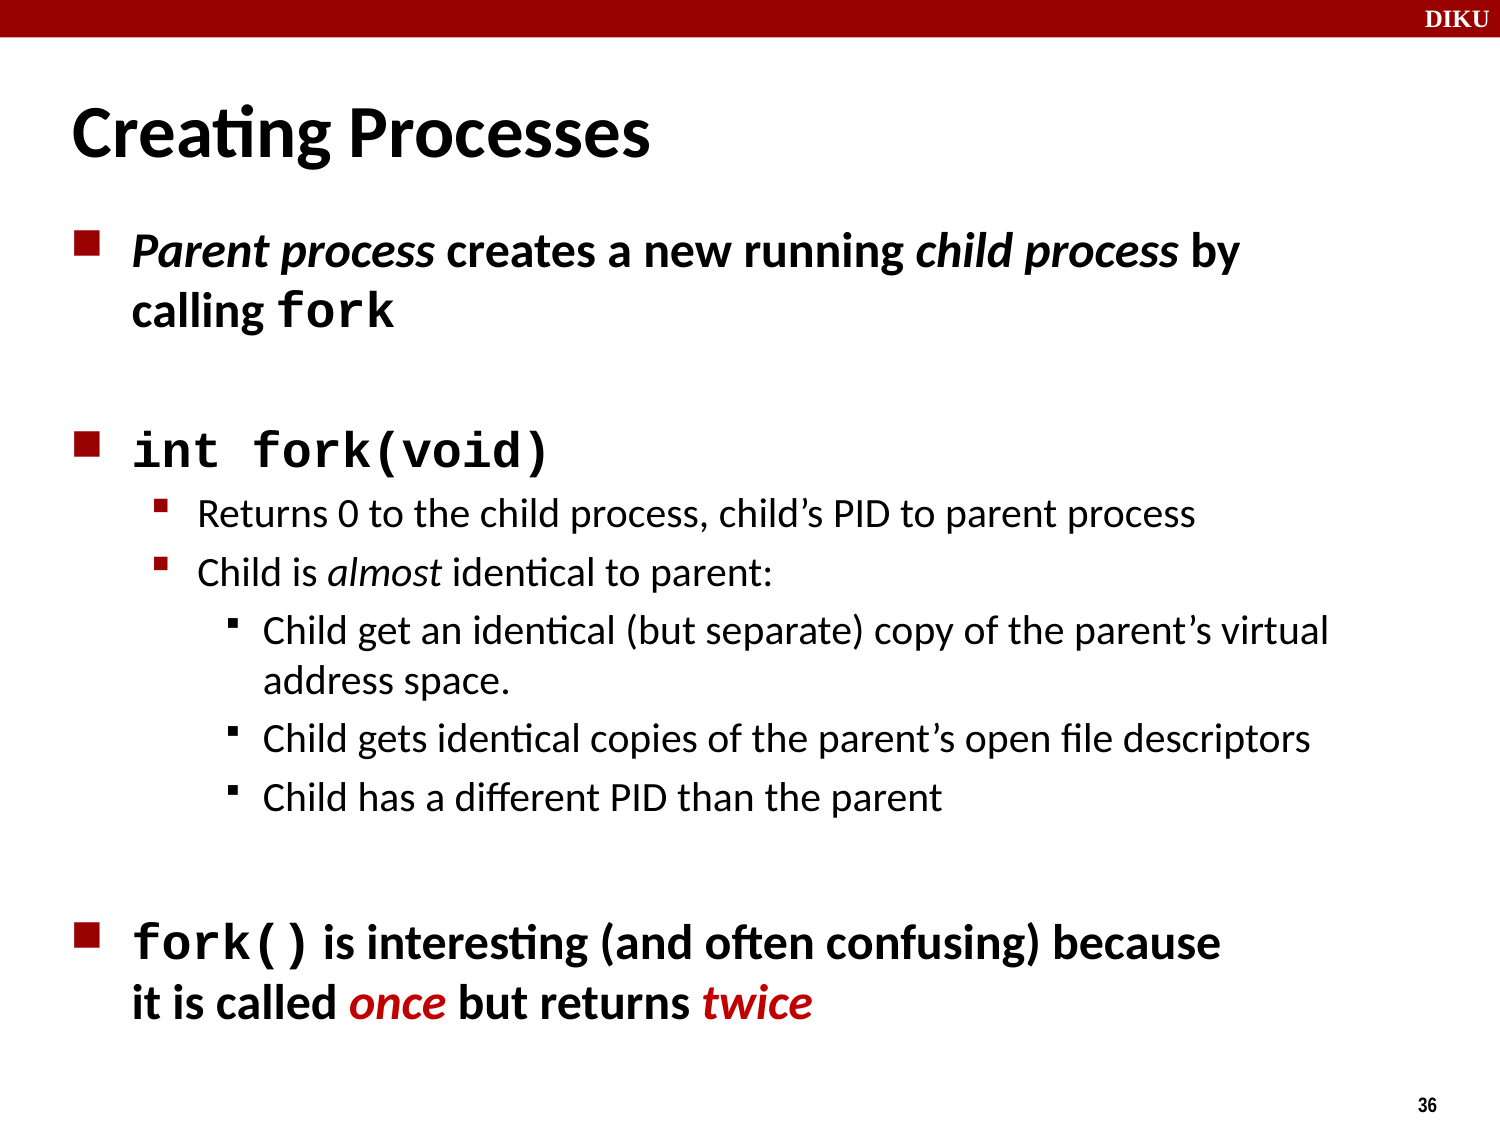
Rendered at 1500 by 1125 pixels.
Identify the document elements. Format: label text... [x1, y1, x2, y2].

title Creating Processes [57, 80, 1233, 175]
list Parent process creates a new running child process by calling fork int fork(void) Returns 0 to the child process, child’s PID to parent process Child is almost identical to parent: Child get an identical (but separate) copy of the parent’s virtual address space. Child gets identical copies of the parent’s open file descriptors Child has a different PID than the parent fork() is interesting (and often confusing) because it is called once but returns twice [60, 210, 1376, 1075]
